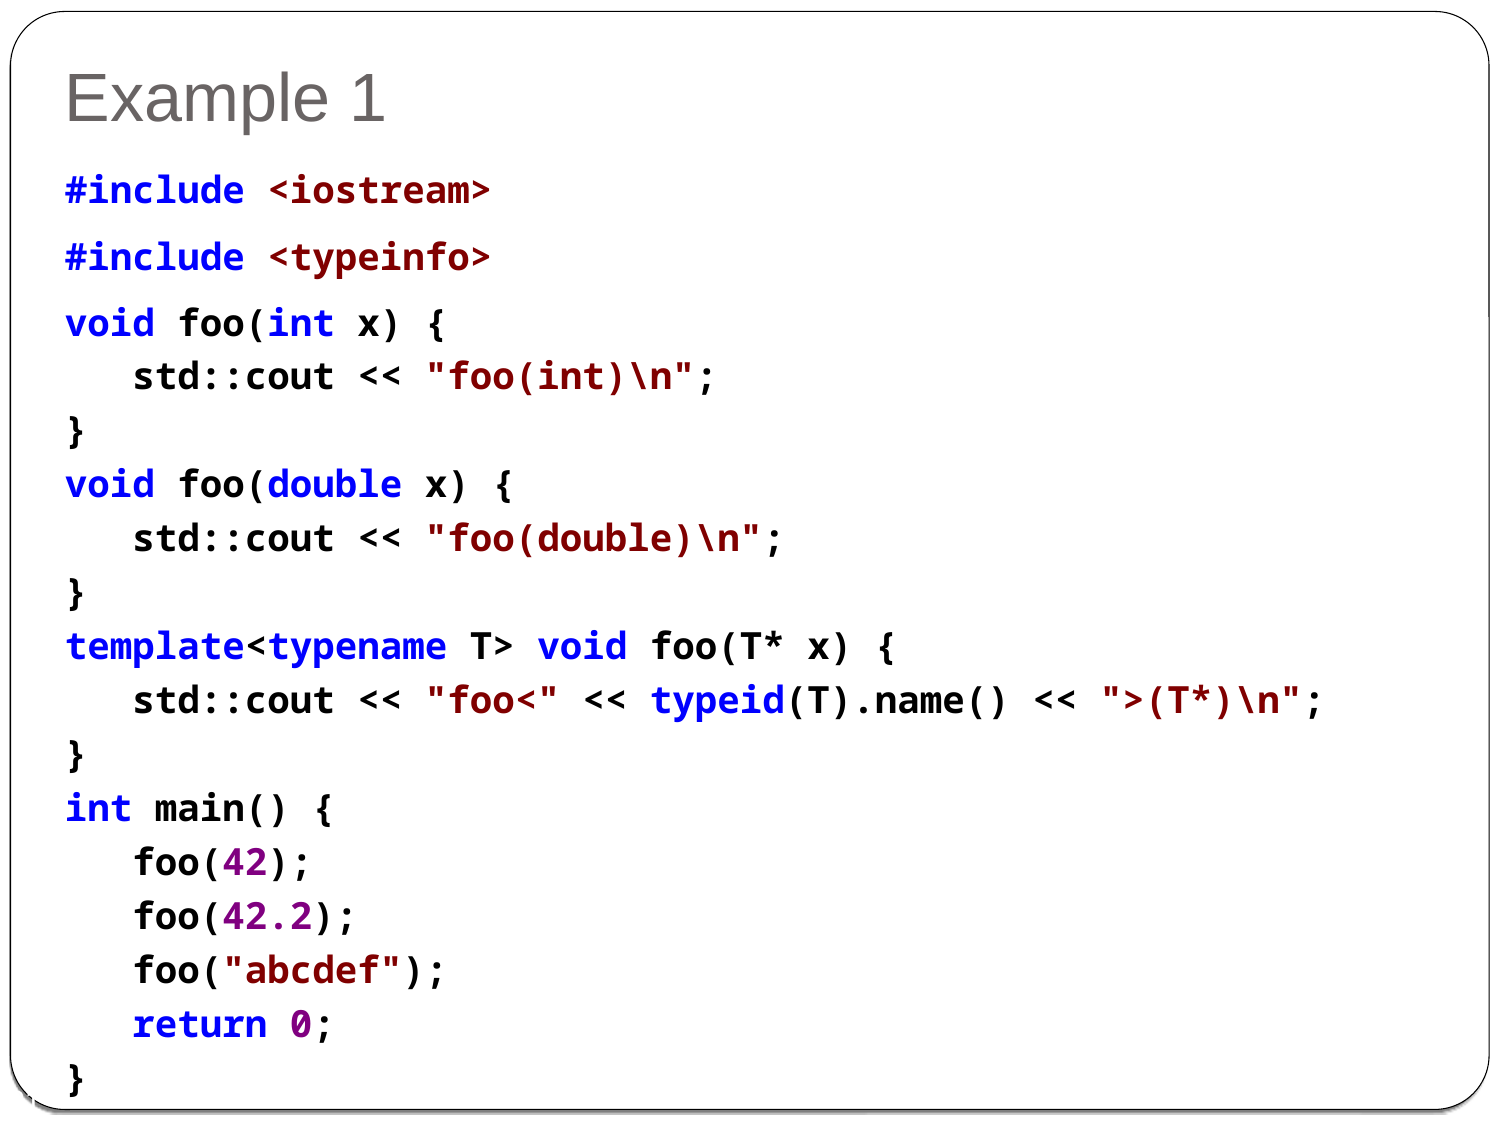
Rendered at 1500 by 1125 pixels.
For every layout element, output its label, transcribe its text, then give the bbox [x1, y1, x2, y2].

slide_number <number> [0, 1074, 50, 1125]
list #include <iostream> #include <typeinfo> void foo(int x) { std::cout << "foo(int)\n"; } void foo(double x) { std::cout << "foo(double)\n"; } template<typename T> void foo(T* x) { std::cout << "foo<" << typeid(T).name() << ">(T*)\n"; } int main() { foo(42); foo(42.2); foo("abcdef"); return 0; } [50, 149, 1450, 1088]
title Example 1 [50, 45, 1450, 149]
